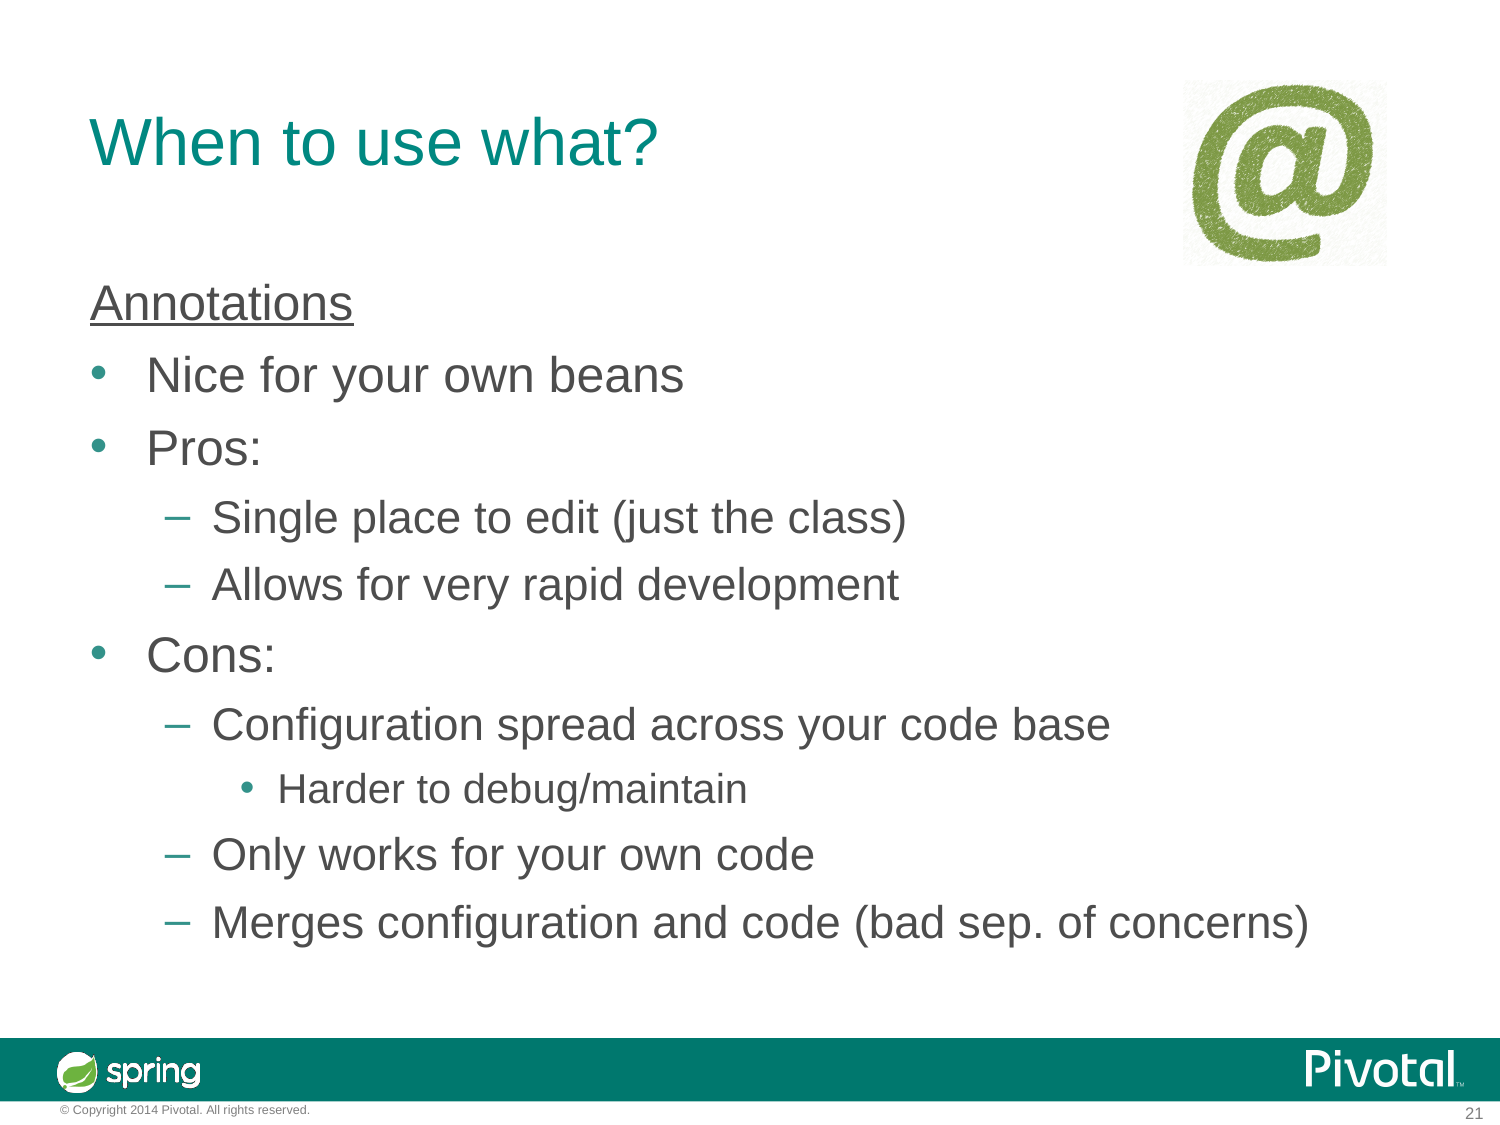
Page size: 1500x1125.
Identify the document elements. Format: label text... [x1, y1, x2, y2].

picture [1183, 80, 1387, 266]
list Annotations Nice for your own beans Pros: Single place to edit (just the class) Allows for very rapid development Cons: Configuration spread across your code base Harder to debug/maintain Only works for your own code Merges configuration and code (bad sep. of concerns) [75, 262, 1426, 1005]
picture [1306, 1050, 1464, 1087]
title When to use what? [75, 45, 1426, 233]
picture [32, 1041, 210, 1103]
